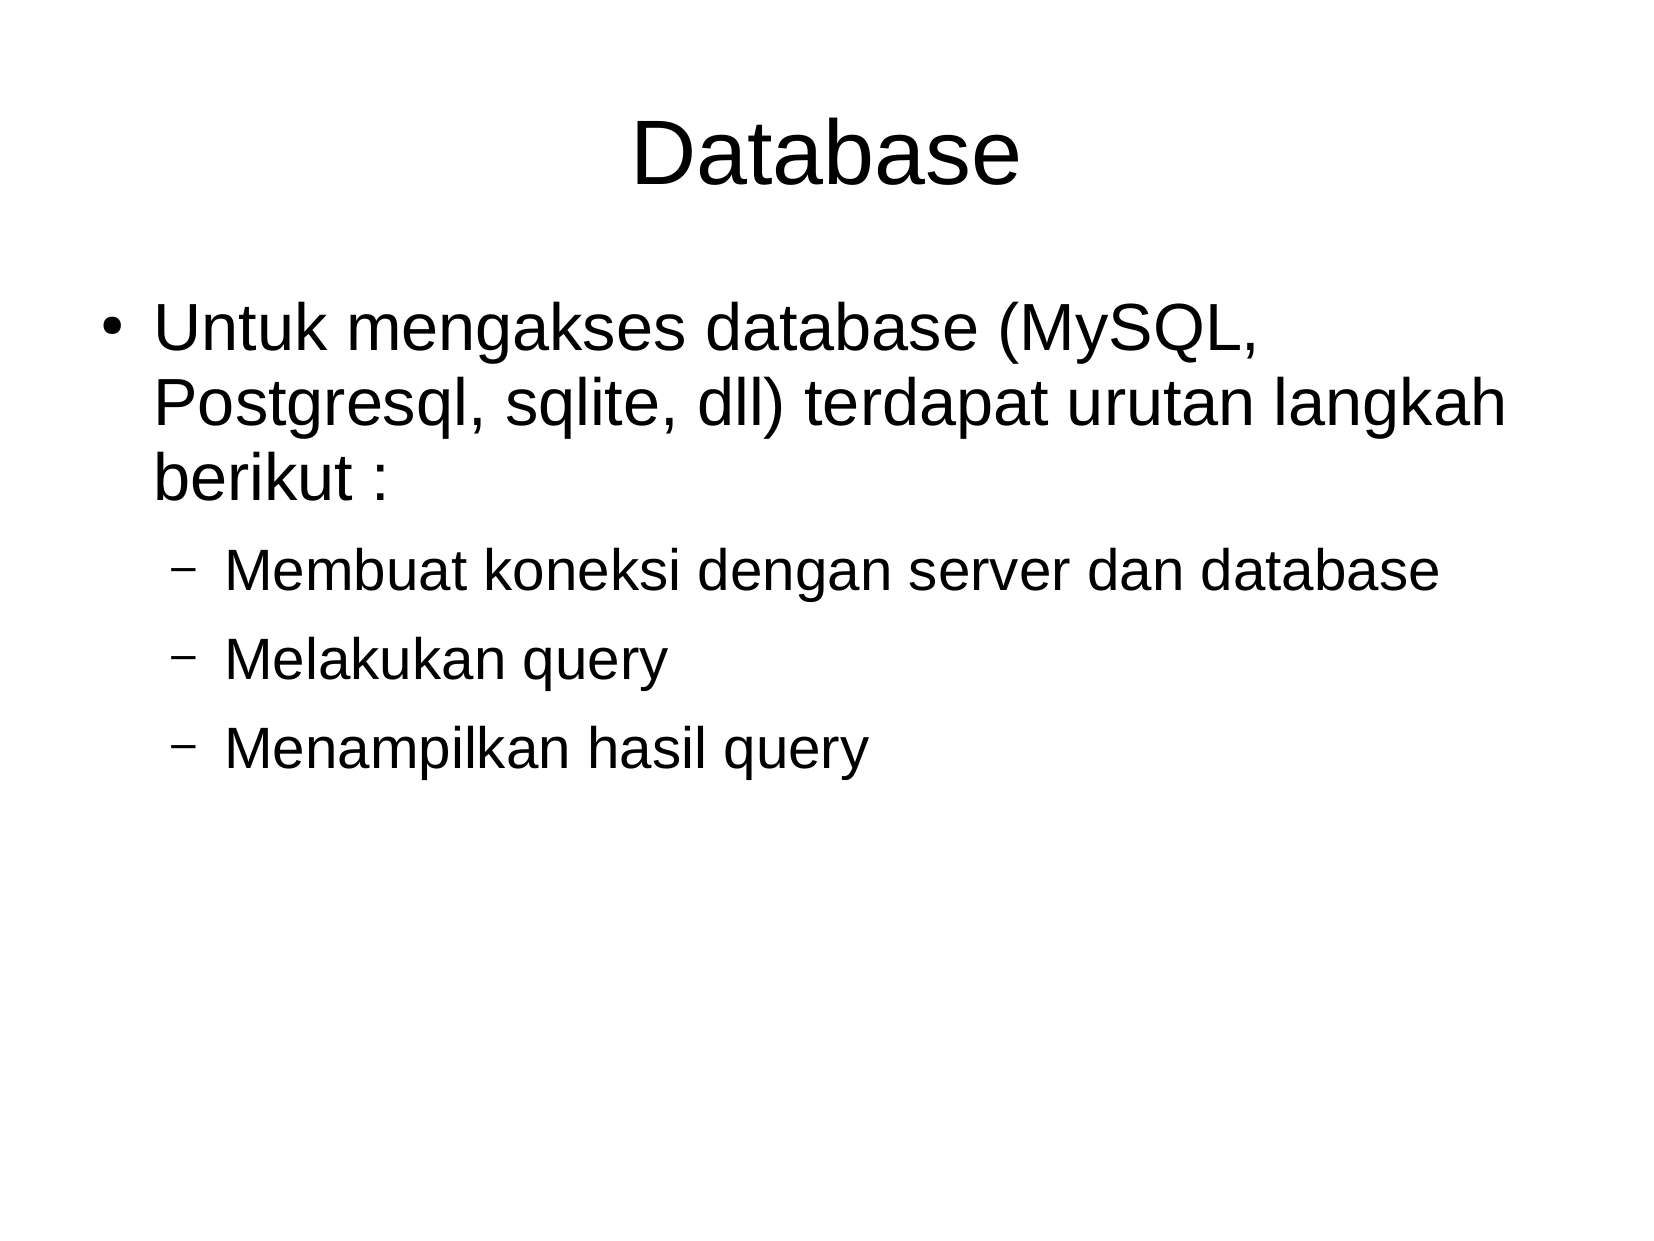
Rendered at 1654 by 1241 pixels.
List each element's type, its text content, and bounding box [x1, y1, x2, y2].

title Database [82, 49, 1571, 257]
list Untuk mengakses database (MySQL, Postgresql, sqlite, dll) terdapat urutan langkah berikut : Membuat koneksi dengan server dan database Melakukan query Menampilkan hasil query [82, 290, 1571, 1010]
